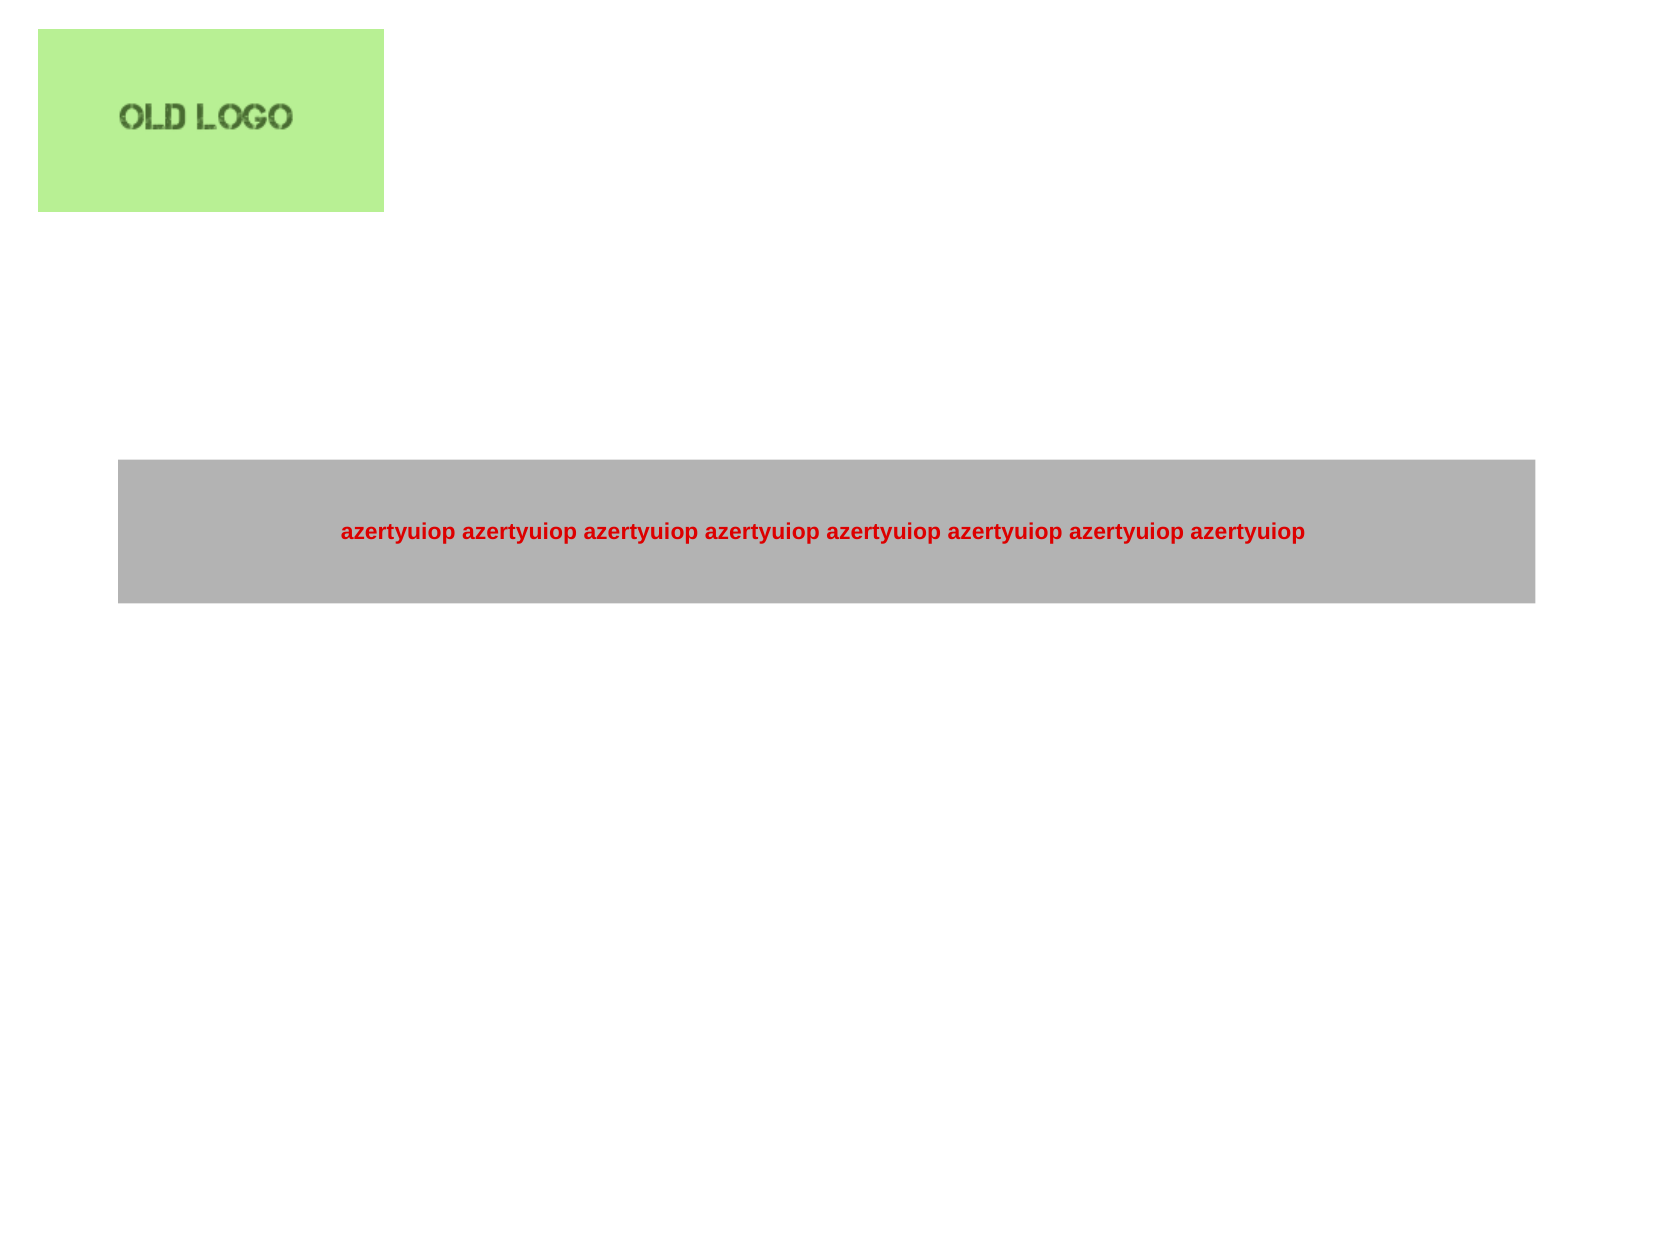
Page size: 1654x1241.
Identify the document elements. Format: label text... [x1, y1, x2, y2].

text_box azertyuiop azertyuiop azertyuiop azertyuiop azertyuiop azertyuiop azertyuiop azertyuiop [118, 459, 1536, 604]
picture [38, 29, 384, 212]
